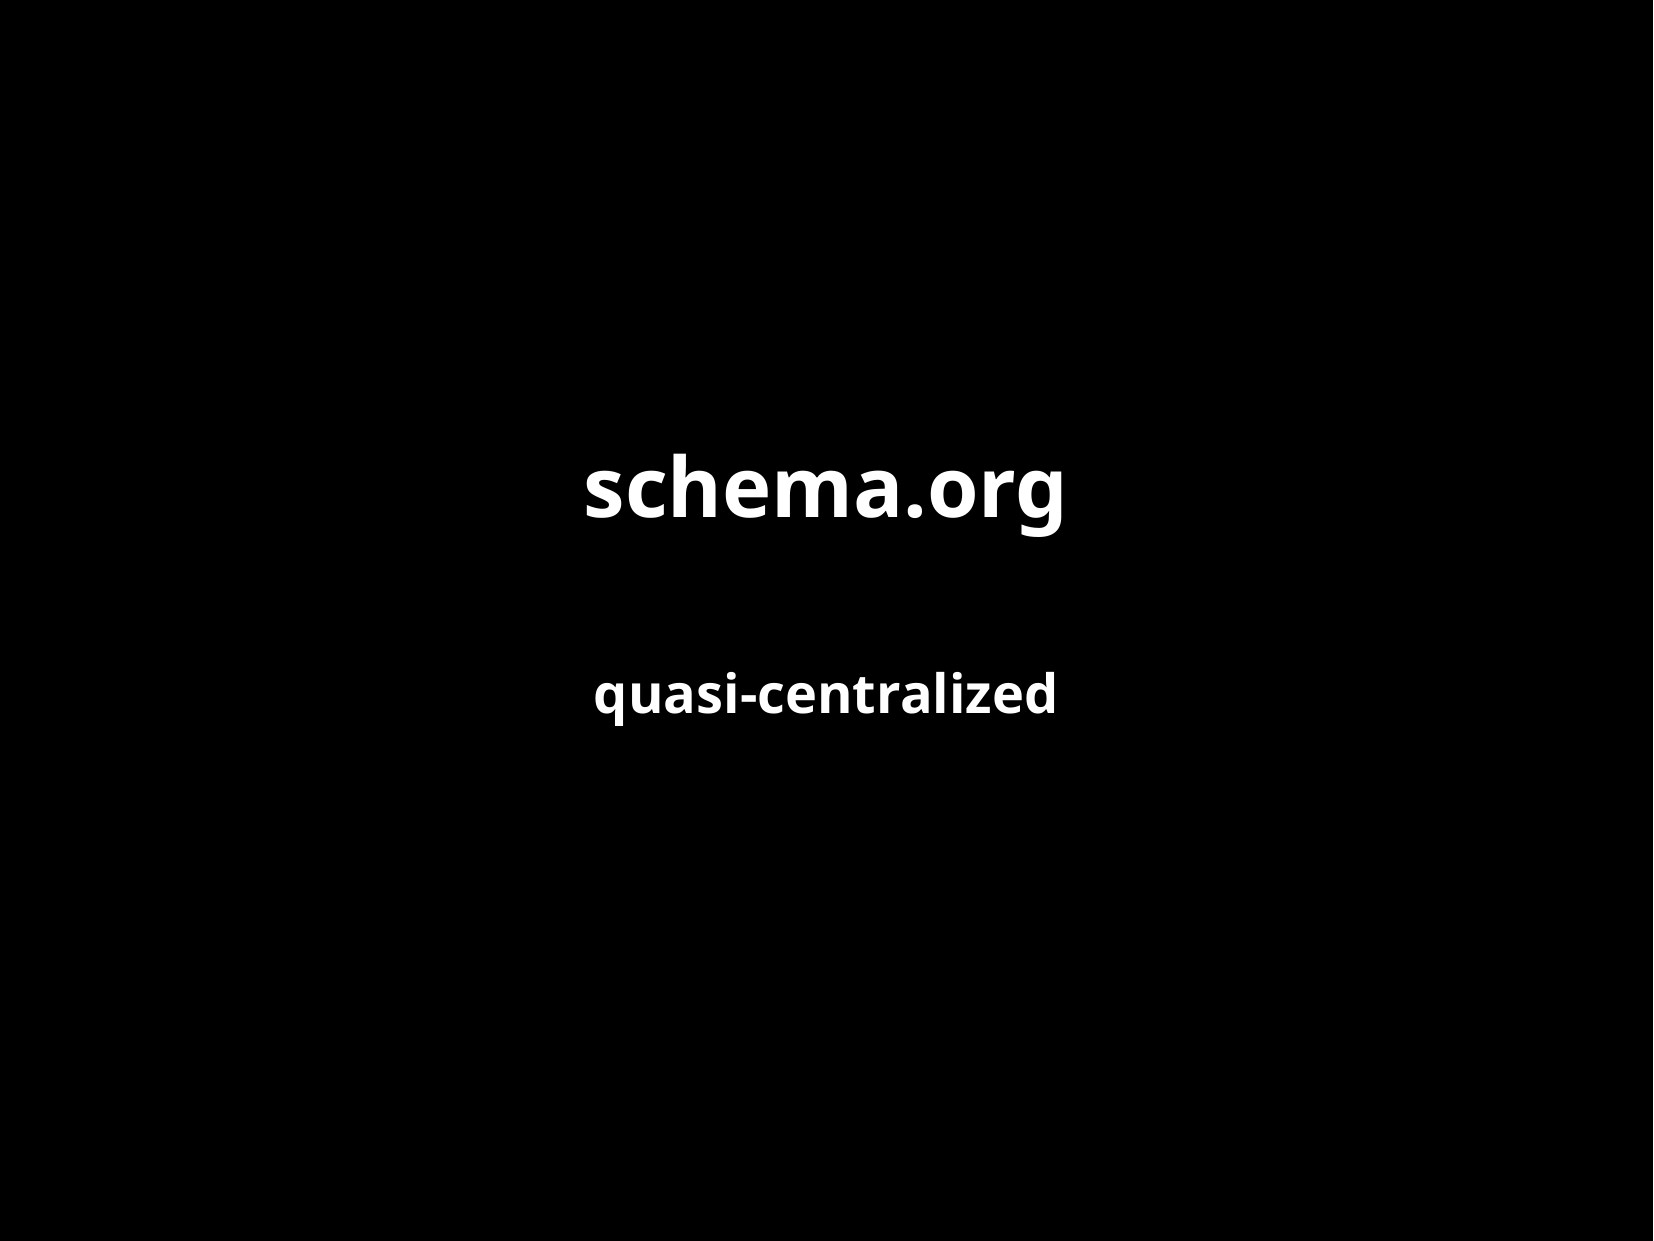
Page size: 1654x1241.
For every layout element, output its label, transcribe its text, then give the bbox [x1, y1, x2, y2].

subtitle schema.org quasi-centralized [82, 49, 1571, 1109]
